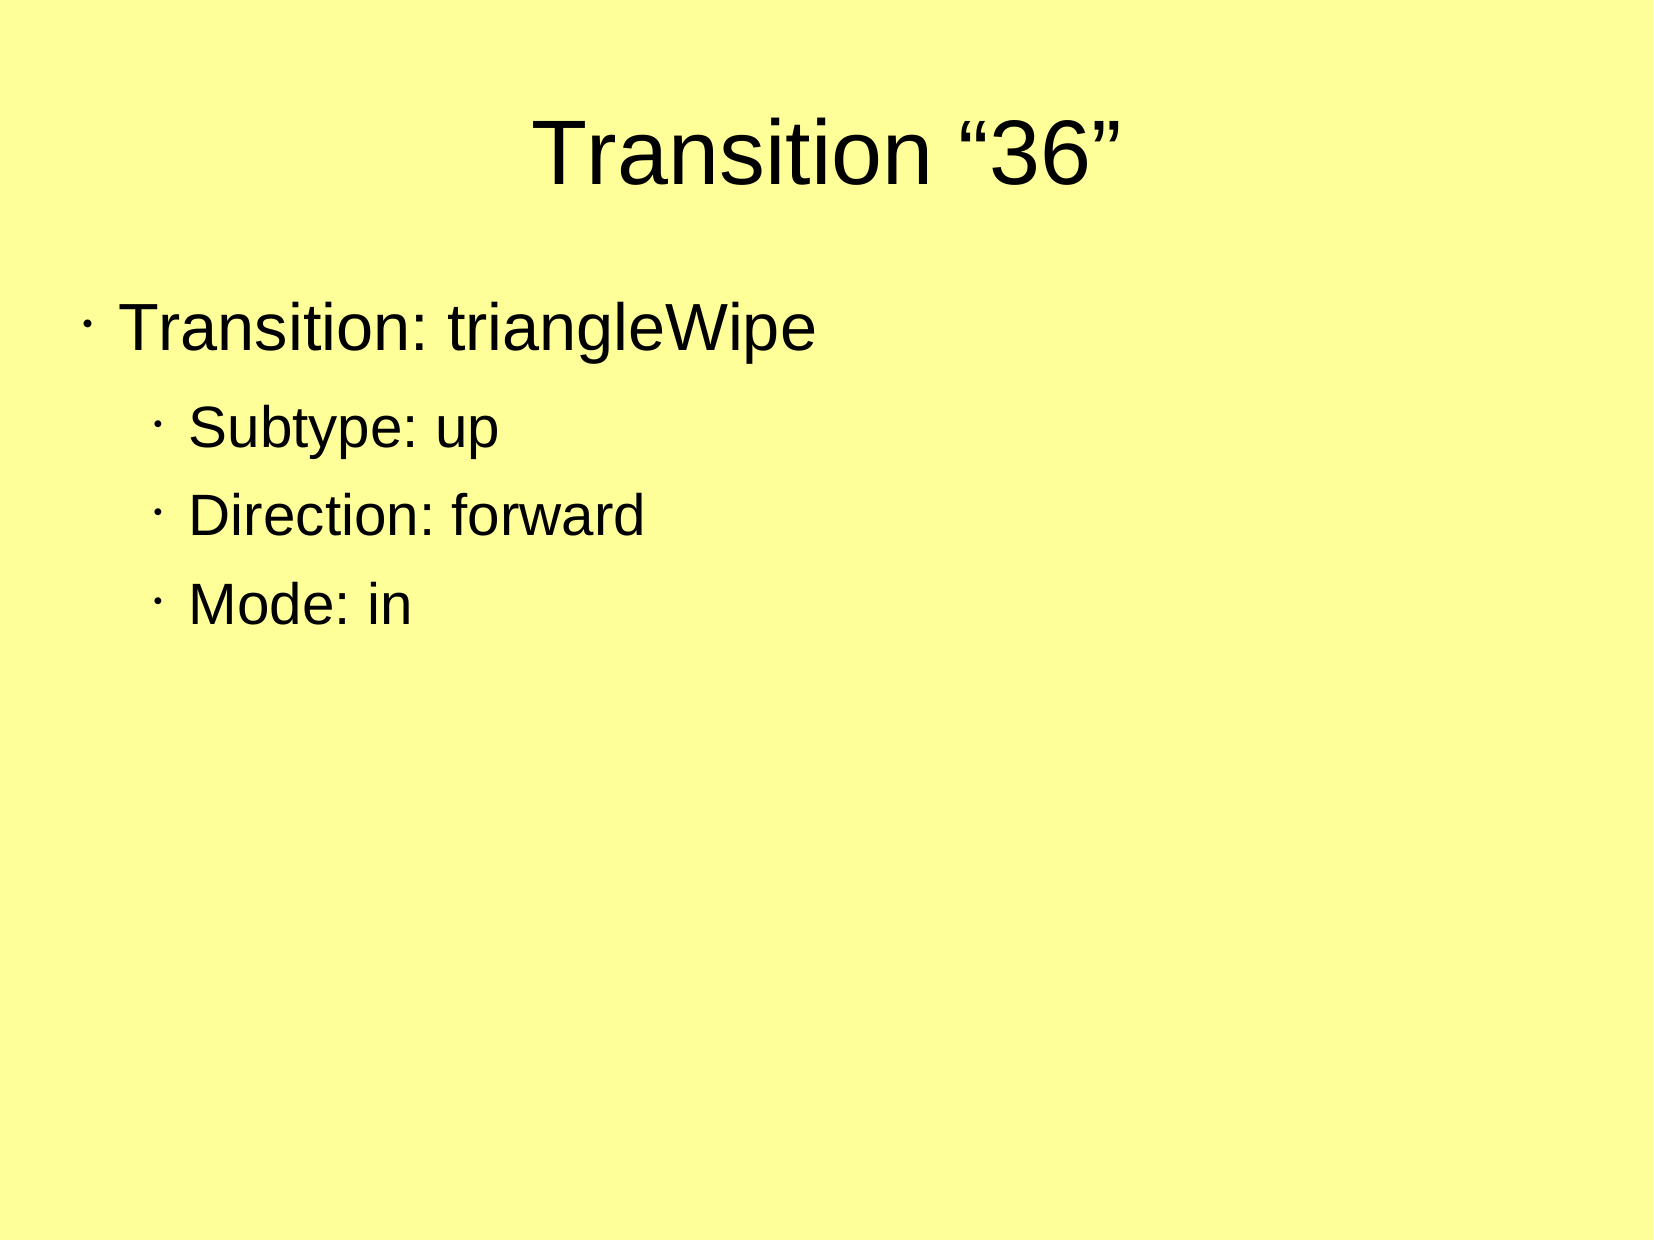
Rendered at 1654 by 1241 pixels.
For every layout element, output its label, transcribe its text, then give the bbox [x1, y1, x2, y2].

title Transition “36” [82, 49, 1571, 257]
list Transition: triangleWipe Subtype: up Direction: forward Mode: in [82, 290, 1571, 1080]
